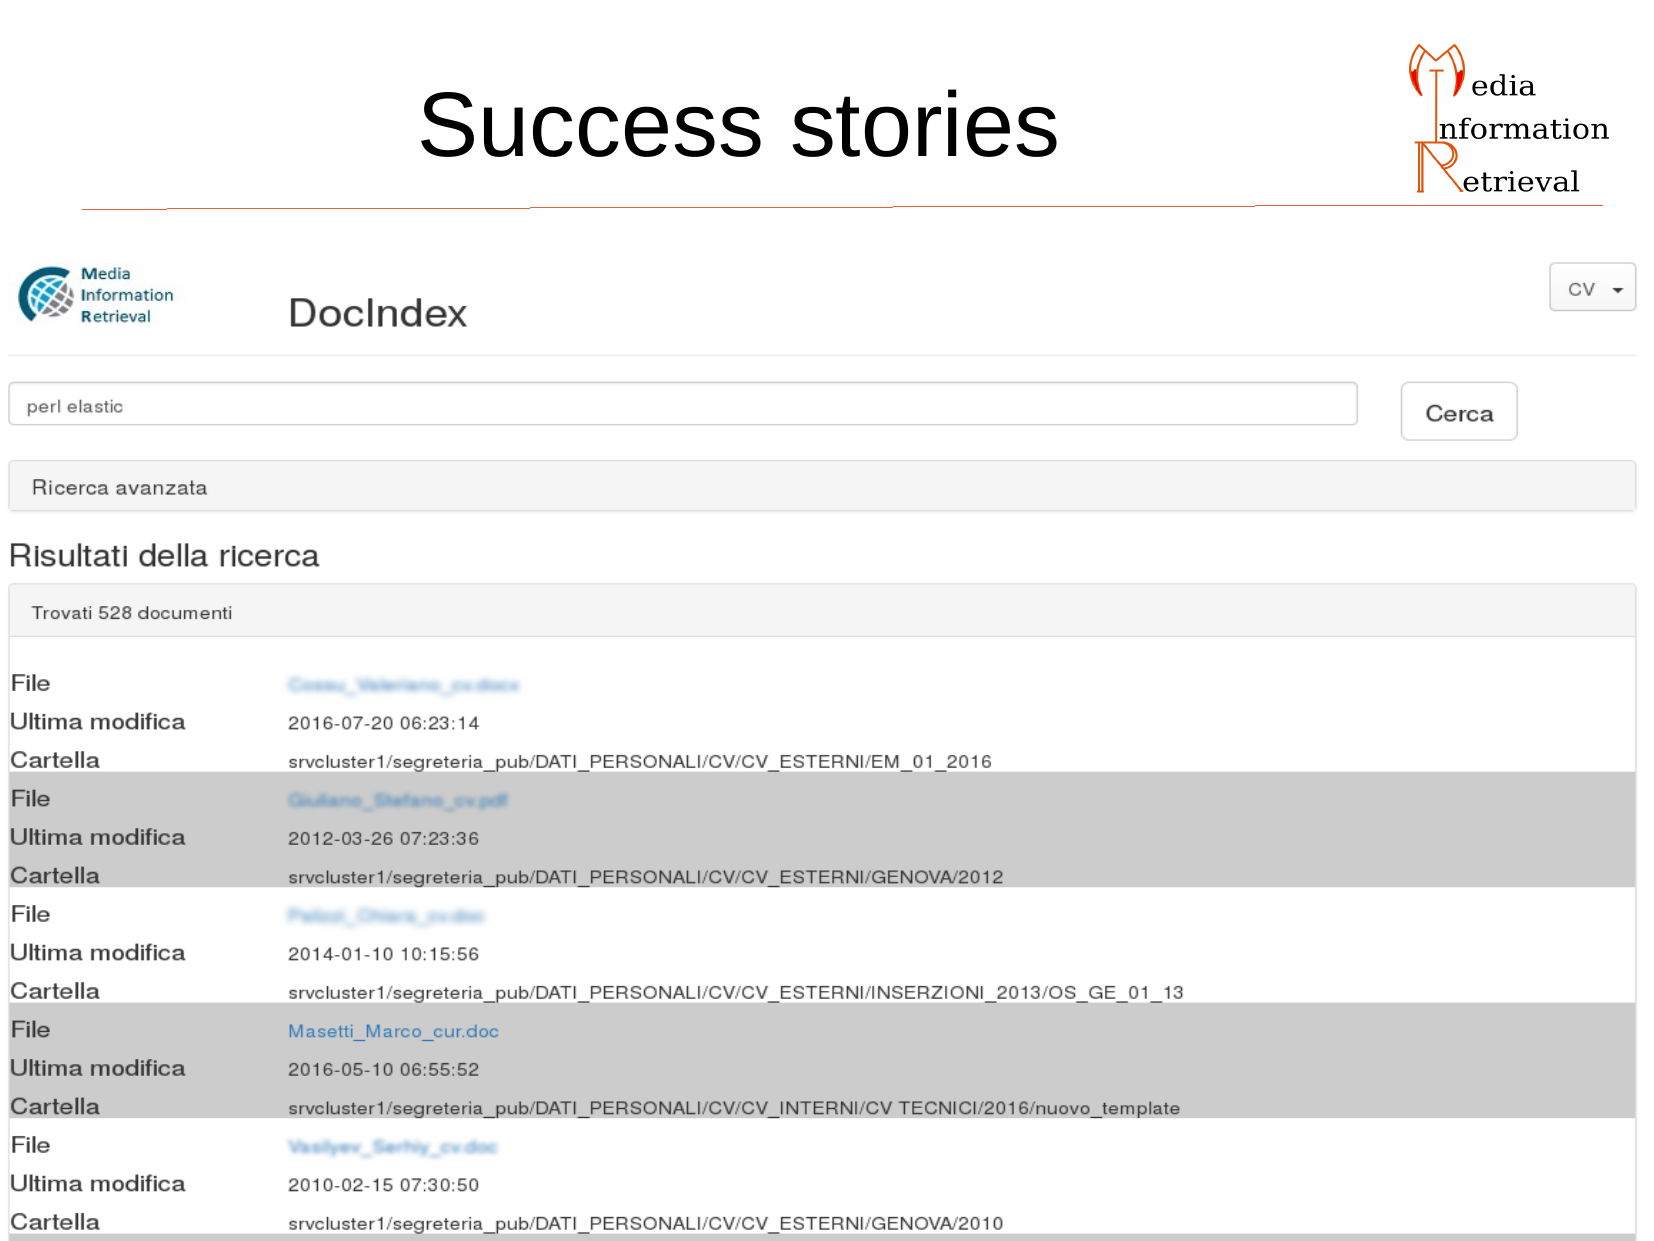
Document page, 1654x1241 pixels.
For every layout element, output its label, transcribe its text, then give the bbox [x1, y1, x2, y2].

picture [1409, 43, 1610, 198]
title Success stories [82, 45, 1397, 204]
picture [0, 233, 1651, 1241]
